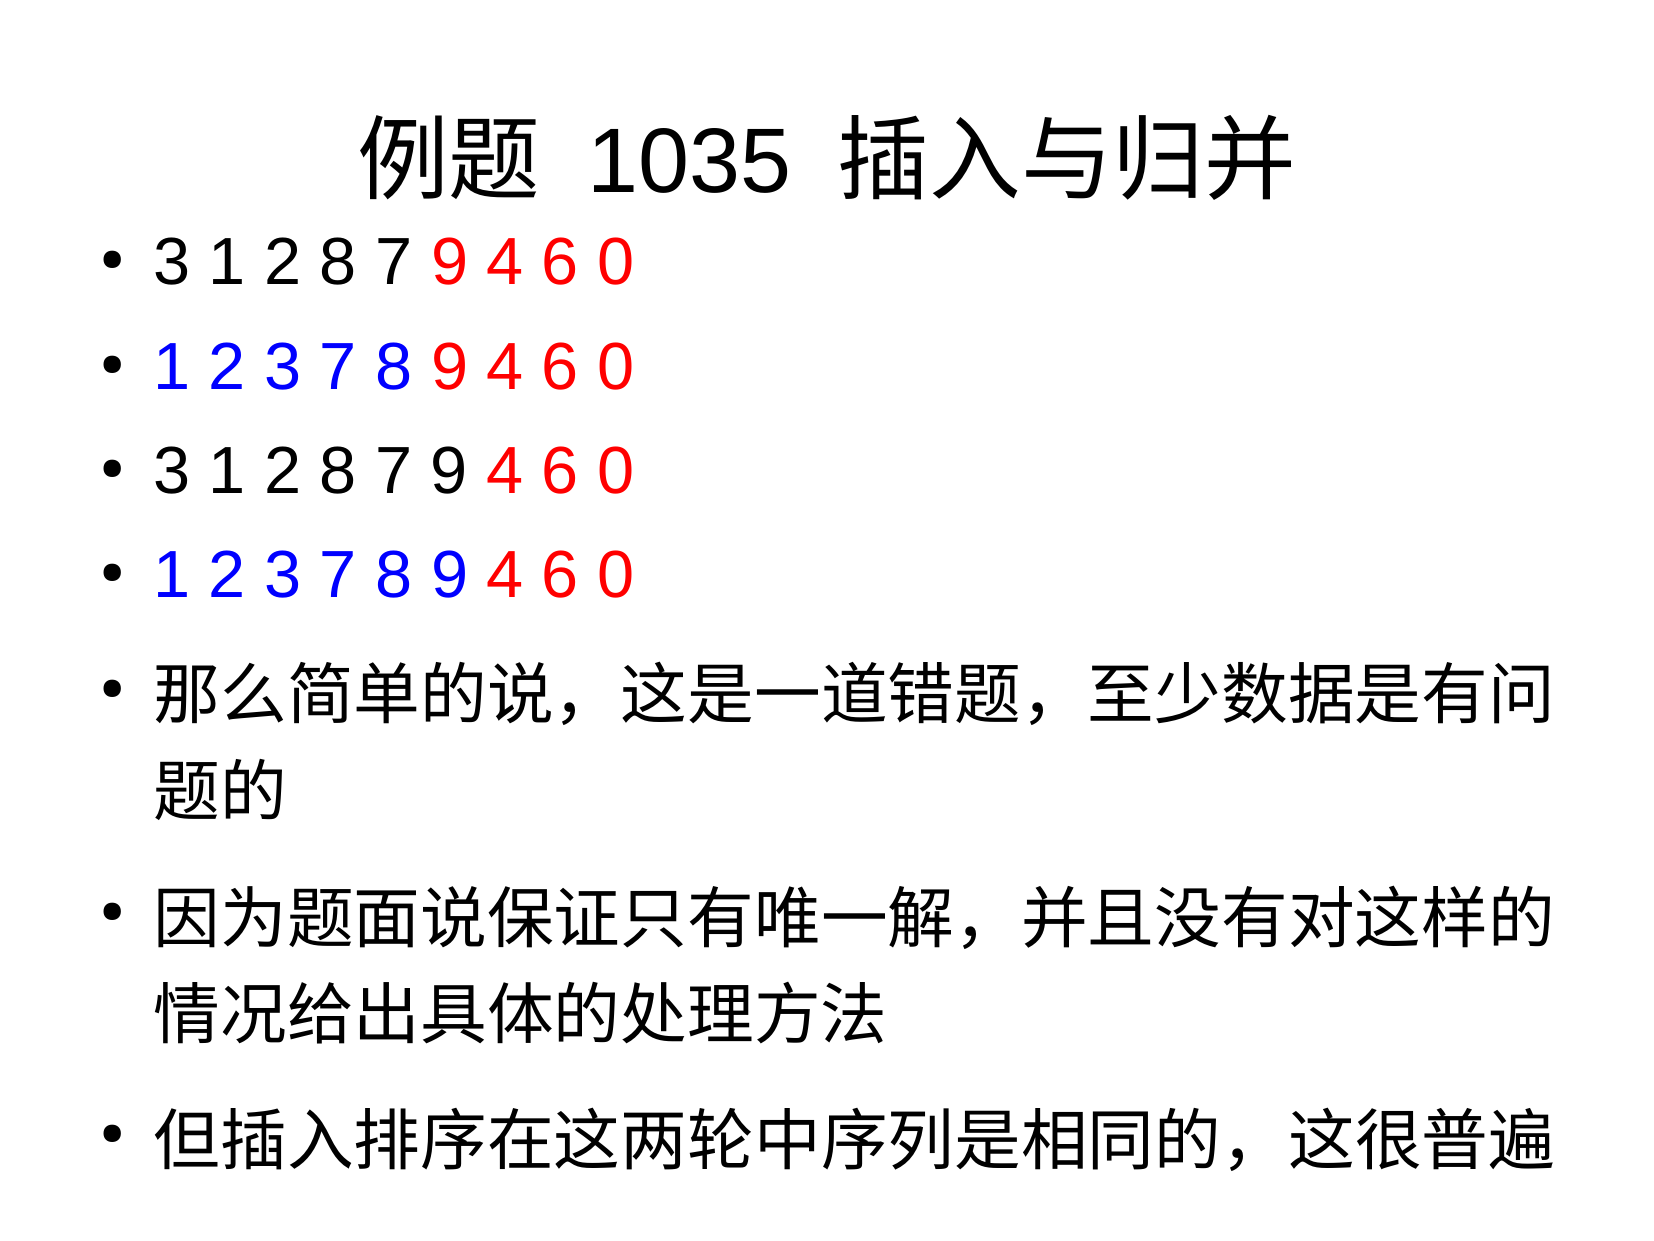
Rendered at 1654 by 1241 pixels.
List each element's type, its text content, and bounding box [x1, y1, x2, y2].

title 例题 1035 插入与归并 [82, 49, 1571, 224]
list 3 1 2 8 7 9 4 6 0 1 2 3 7 8 9 4 6 0 3 1 2 8 7 9 4 6 0 1 2 3 7 8 9 4 6 0 那么简单的说，这是一道错题，至少数据是有问题的 因为题面说保证只有唯一解，并且没有对这样的情况给出具体的处理方法 但插入排序在这两轮中序列是相同的，这很普遍 [82, 224, 1571, 1205]
